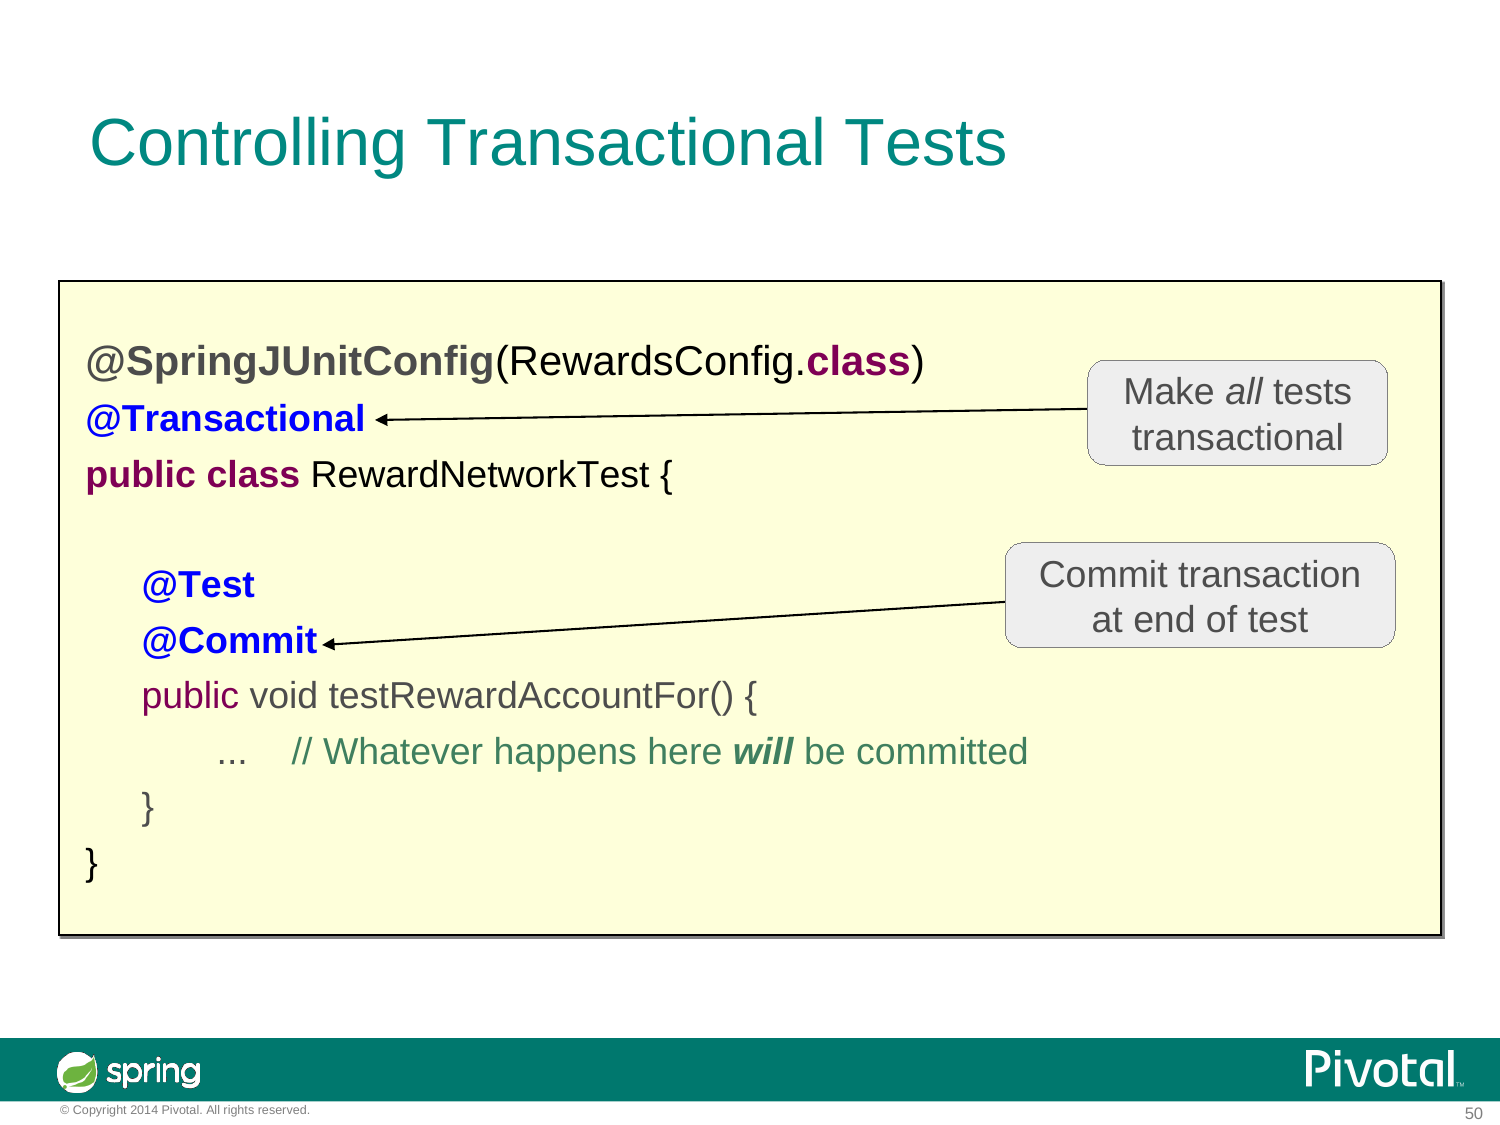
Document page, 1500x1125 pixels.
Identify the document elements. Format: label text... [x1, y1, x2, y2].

picture [32, 1041, 210, 1103]
picture [1306, 1050, 1464, 1087]
title Controlling Transactional Tests [75, 45, 1426, 233]
text_box @SpringJUnitConfig(RewardsConfig.class) @Transactional public class RewardNetworkTest { @Test @Commit public void testRewardAccountFor() { ... // Whatever happens here will be committed } } [58, 280, 1442, 936]
text_box Make all tests transactional [1087, 360, 1388, 466]
text_box Commit transaction at end of test [1005, 542, 1396, 648]
